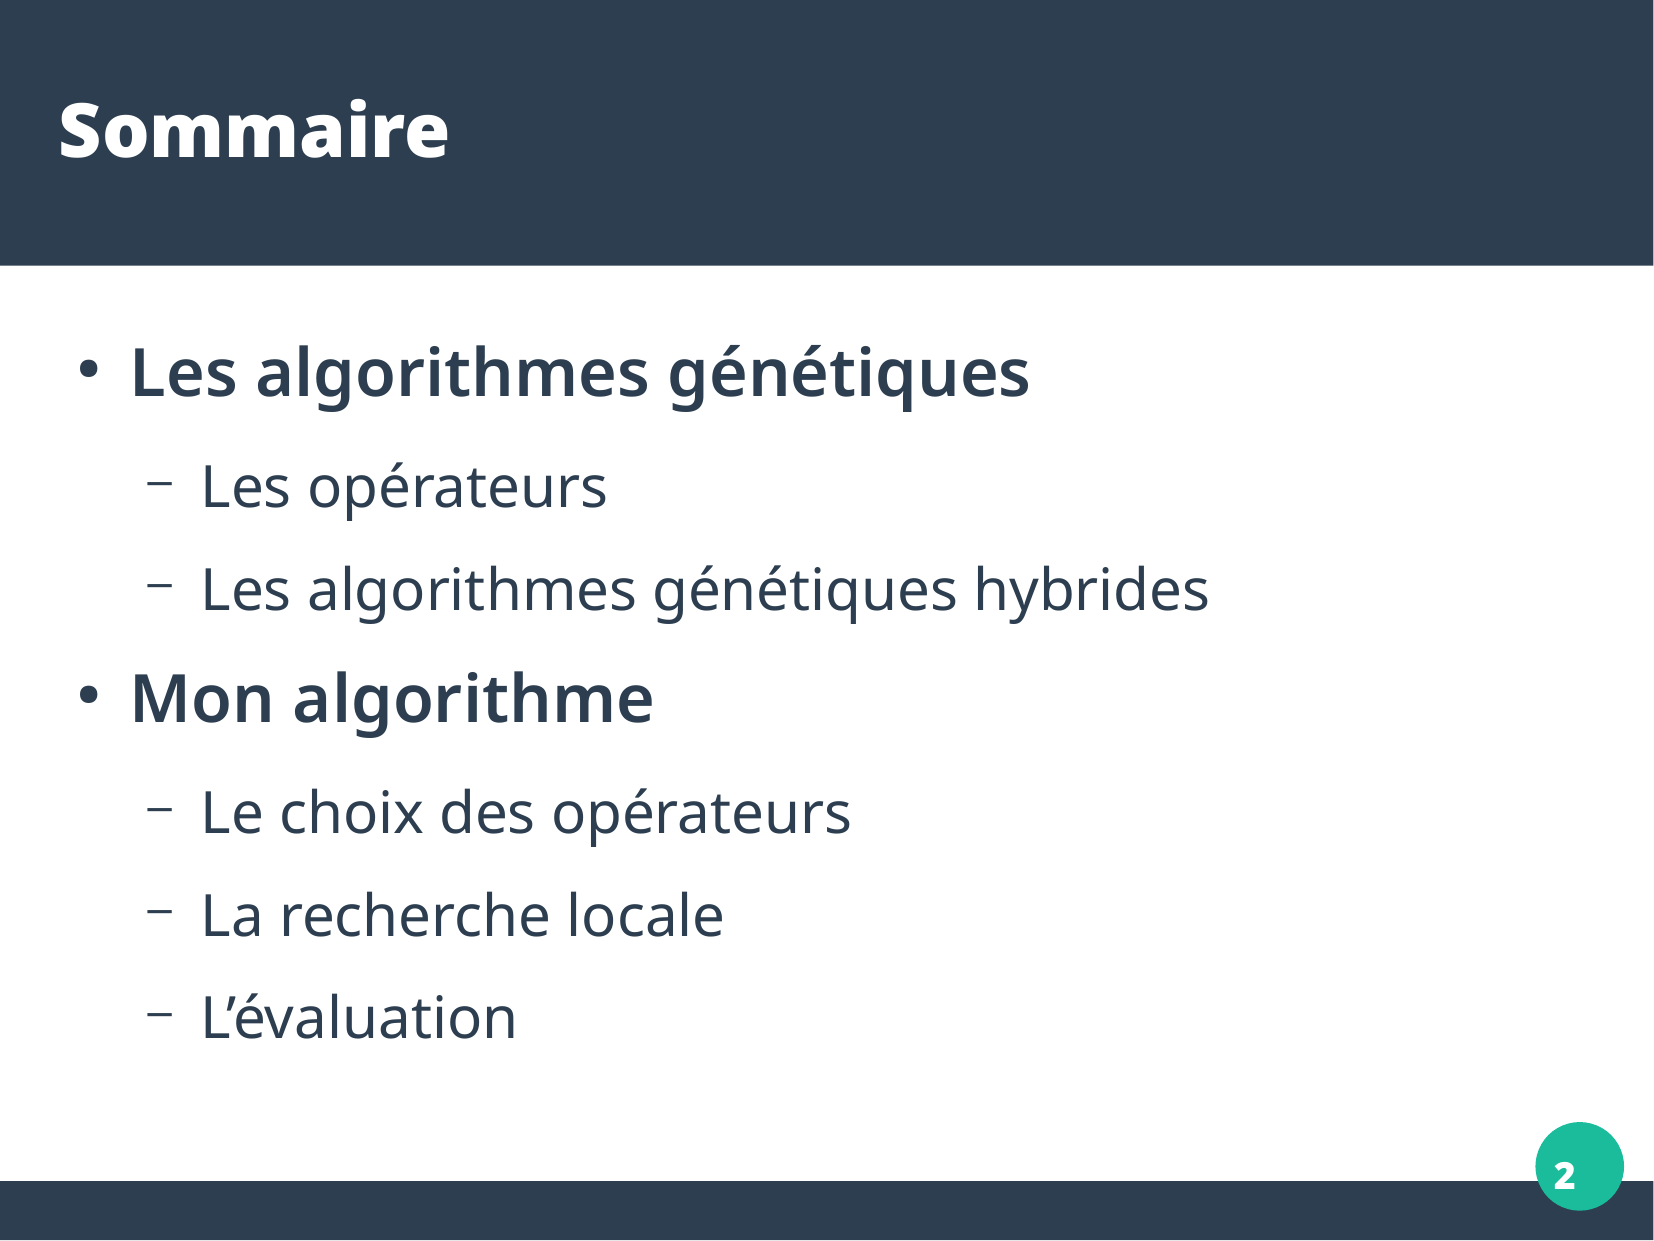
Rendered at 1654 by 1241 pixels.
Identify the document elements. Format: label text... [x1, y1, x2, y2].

title Sommaire [59, 49, 1595, 207]
list Les algorithmes génétiques Les opérateurs Les algorithmes génétiques hybrides Mon algorithme Le choix des opérateurs La recherche locale L’évaluation [59, 324, 1595, 1152]
